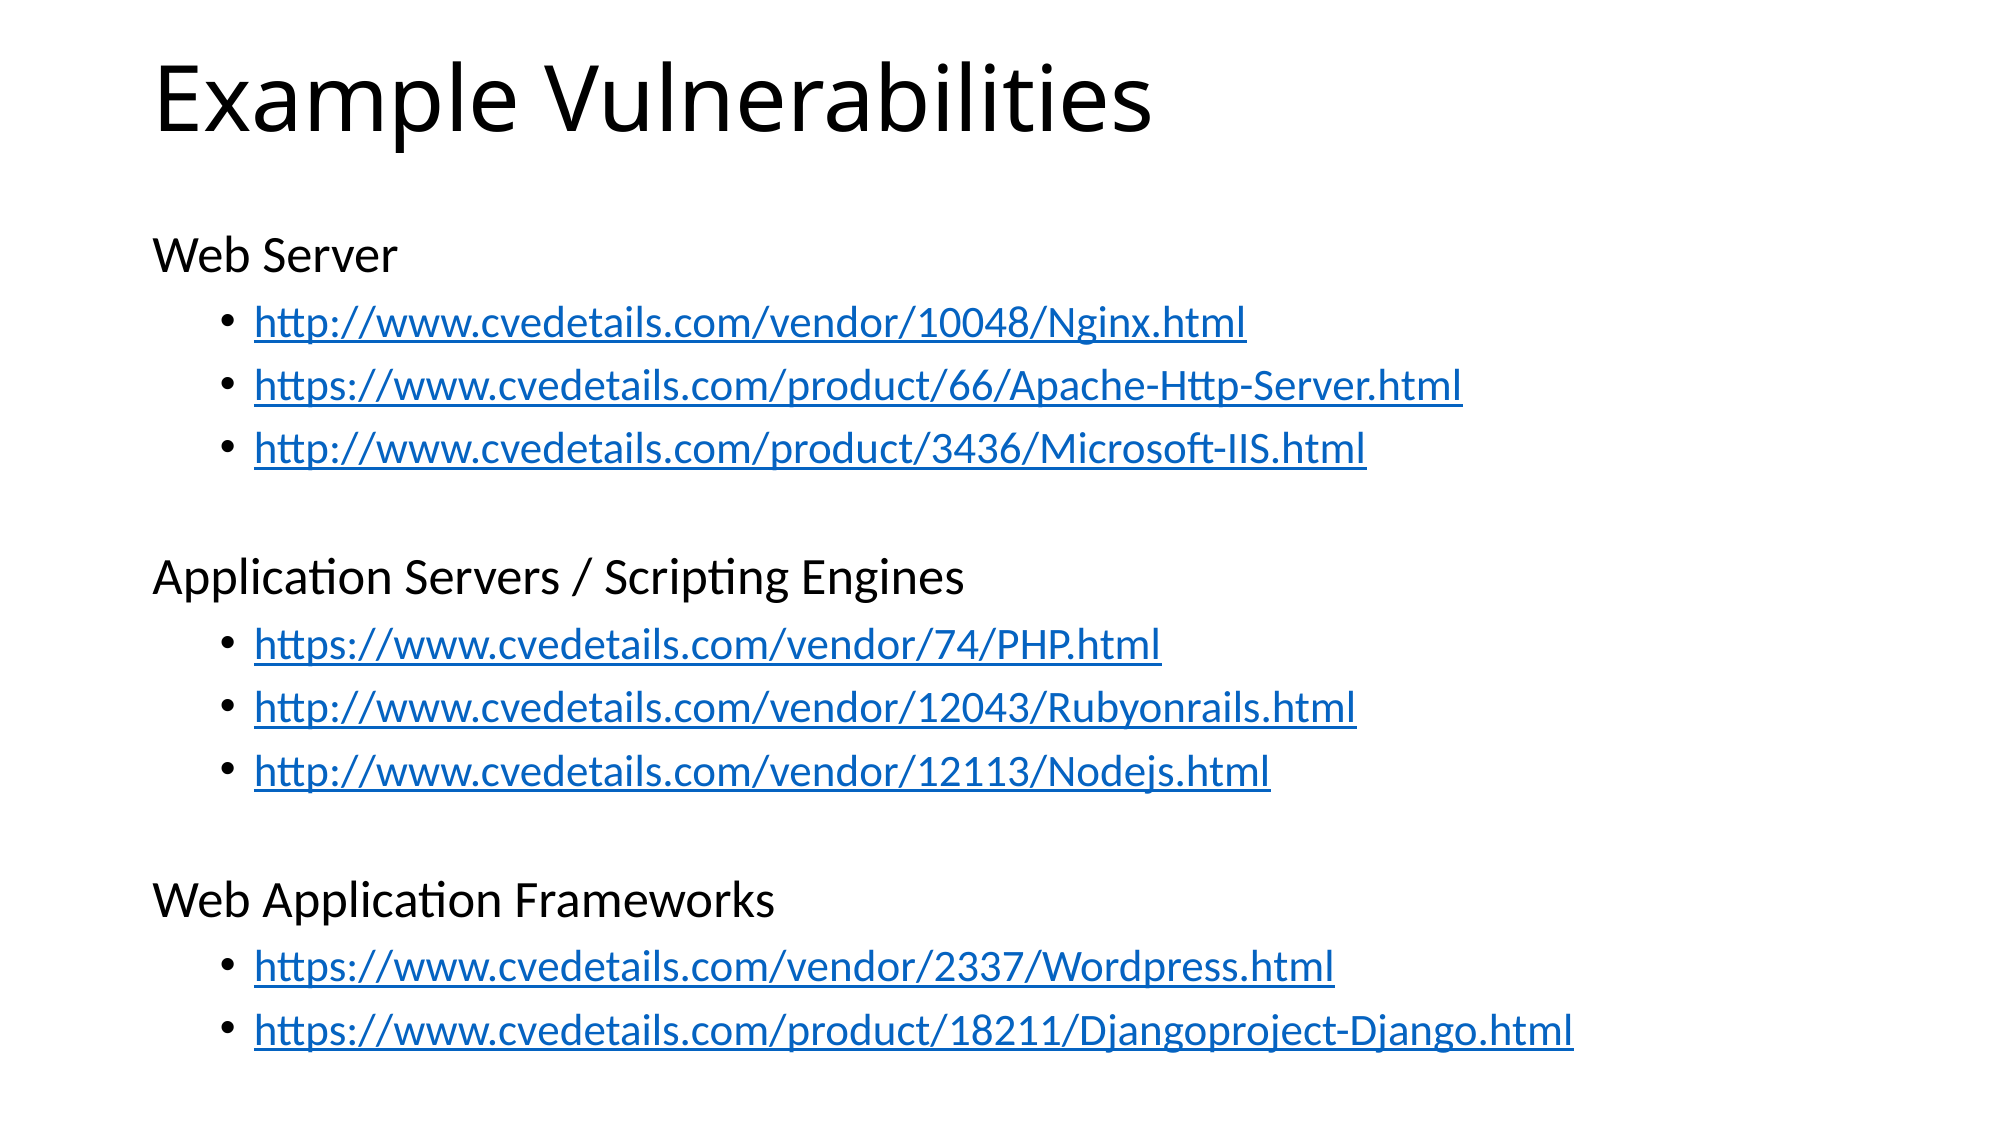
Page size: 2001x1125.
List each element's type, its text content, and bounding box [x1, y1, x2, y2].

title Example Vulnerabilities [137, 42, 1863, 163]
list Web Server http://www.cvedetails.com/vendor/10048/Nginx.html https://www.cvedetails.com/product/66/Apache-Http-Server.html http://www.cvedetails.com/product/3436/Microsoft-IIS.html Application Servers / Scripting Engines https://www.cvedetails.com/vendor/74/PHP.html http://www.cvedetails.com/vendor/12043/Rubyonrails.html http://www.cvedetails.com/vendor/12113/Nodejs.html Web Application Frameworks https://www.cvedetails.com/vendor/2337/Wordpress.html https://www.cvedetails.com/product/18211/Djangoproject-Django.html [137, 212, 1863, 1064]
